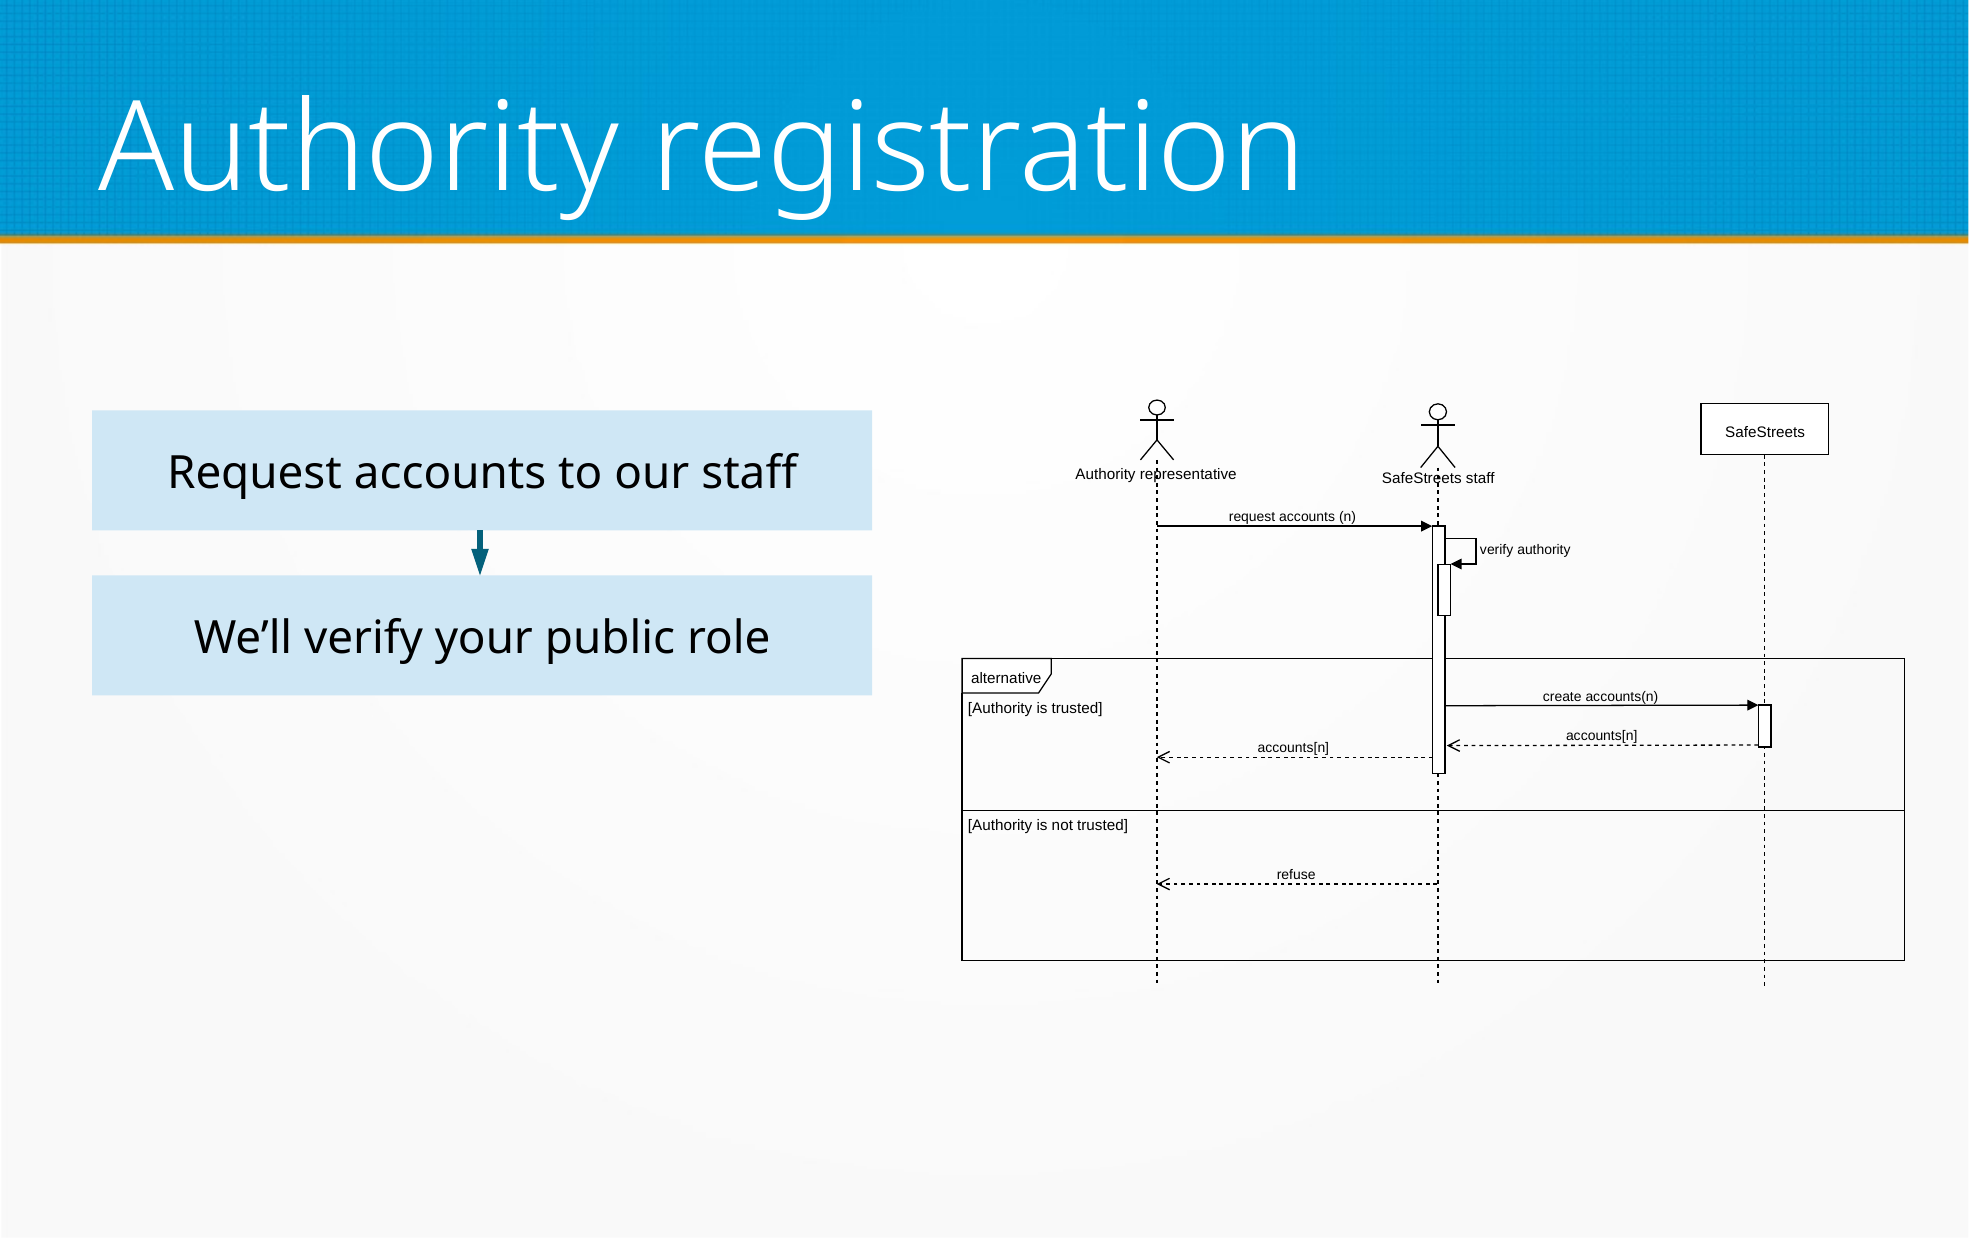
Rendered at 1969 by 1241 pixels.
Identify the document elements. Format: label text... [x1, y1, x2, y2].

text_box We’ll verify your public role [92, 575, 873, 696]
picture [0, 233, 1969, 1241]
title Authority registration [98, 19, 1870, 227]
text_box Request accounts to our staff [92, 410, 873, 531]
